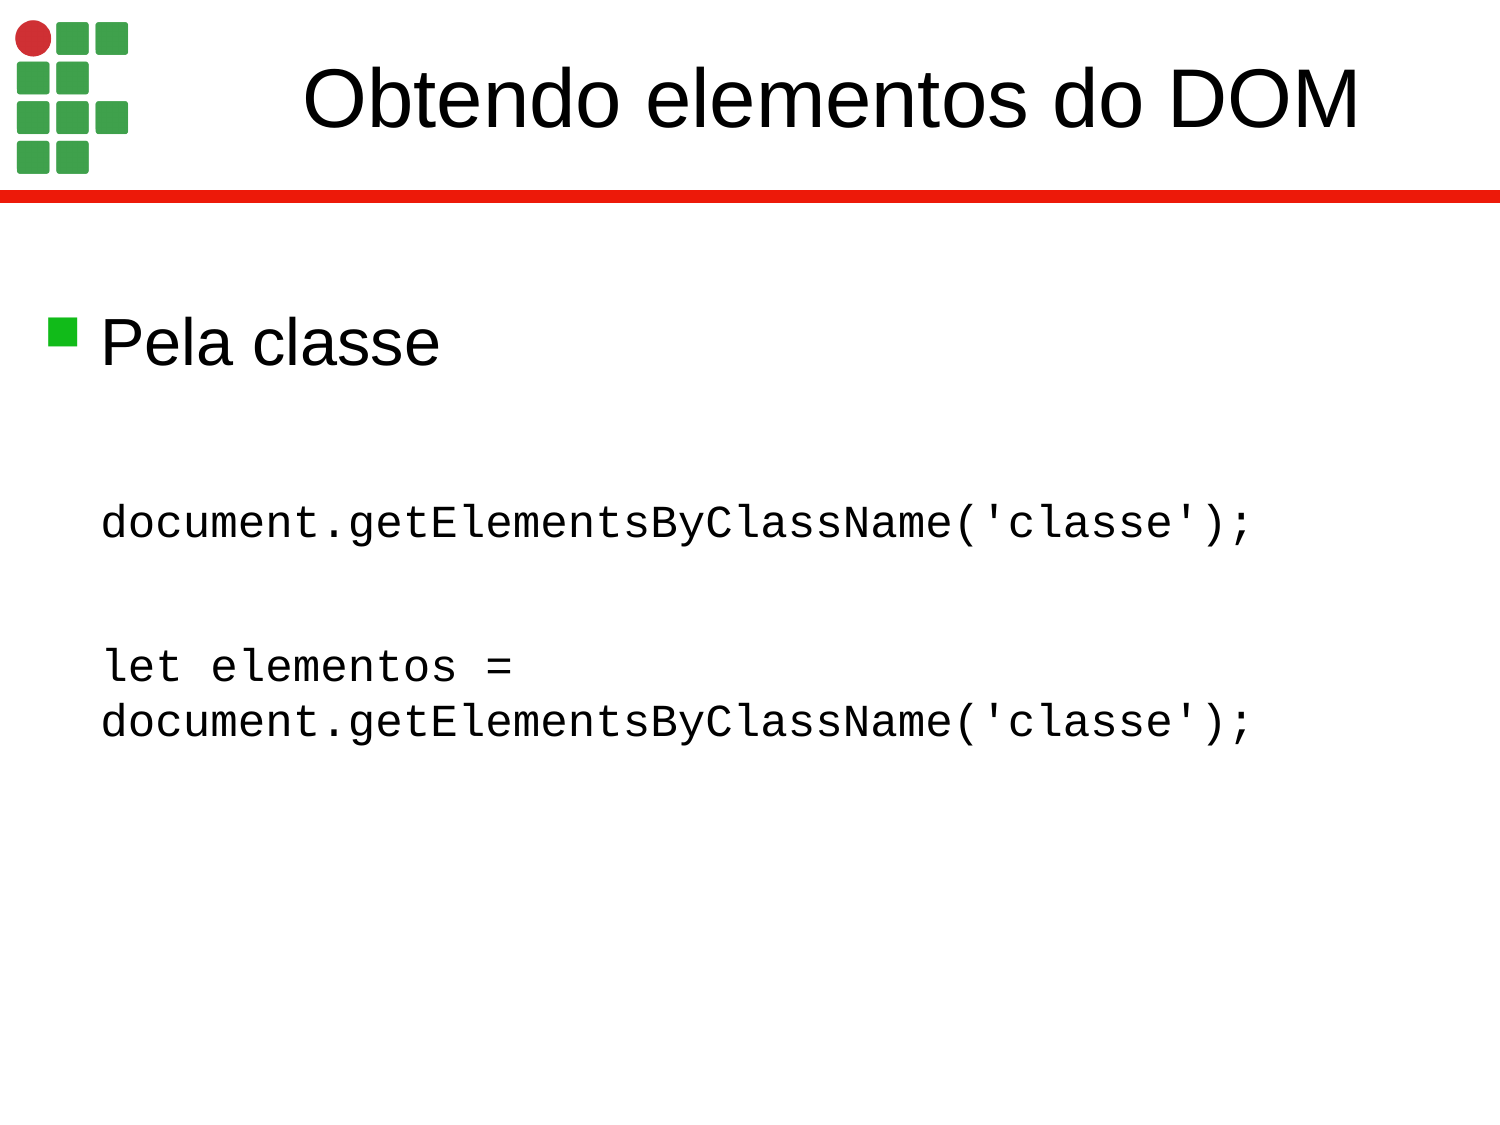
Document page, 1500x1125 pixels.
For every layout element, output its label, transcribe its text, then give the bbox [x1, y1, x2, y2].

title Obtendo elementos do DOM [165, 0, 1500, 202]
picture [14, 16, 130, 178]
list Pela classe document.getElementsByClassName('classe'); let elementos = document.getElementsByClassName('classe'); [29, 207, 1471, 1087]
